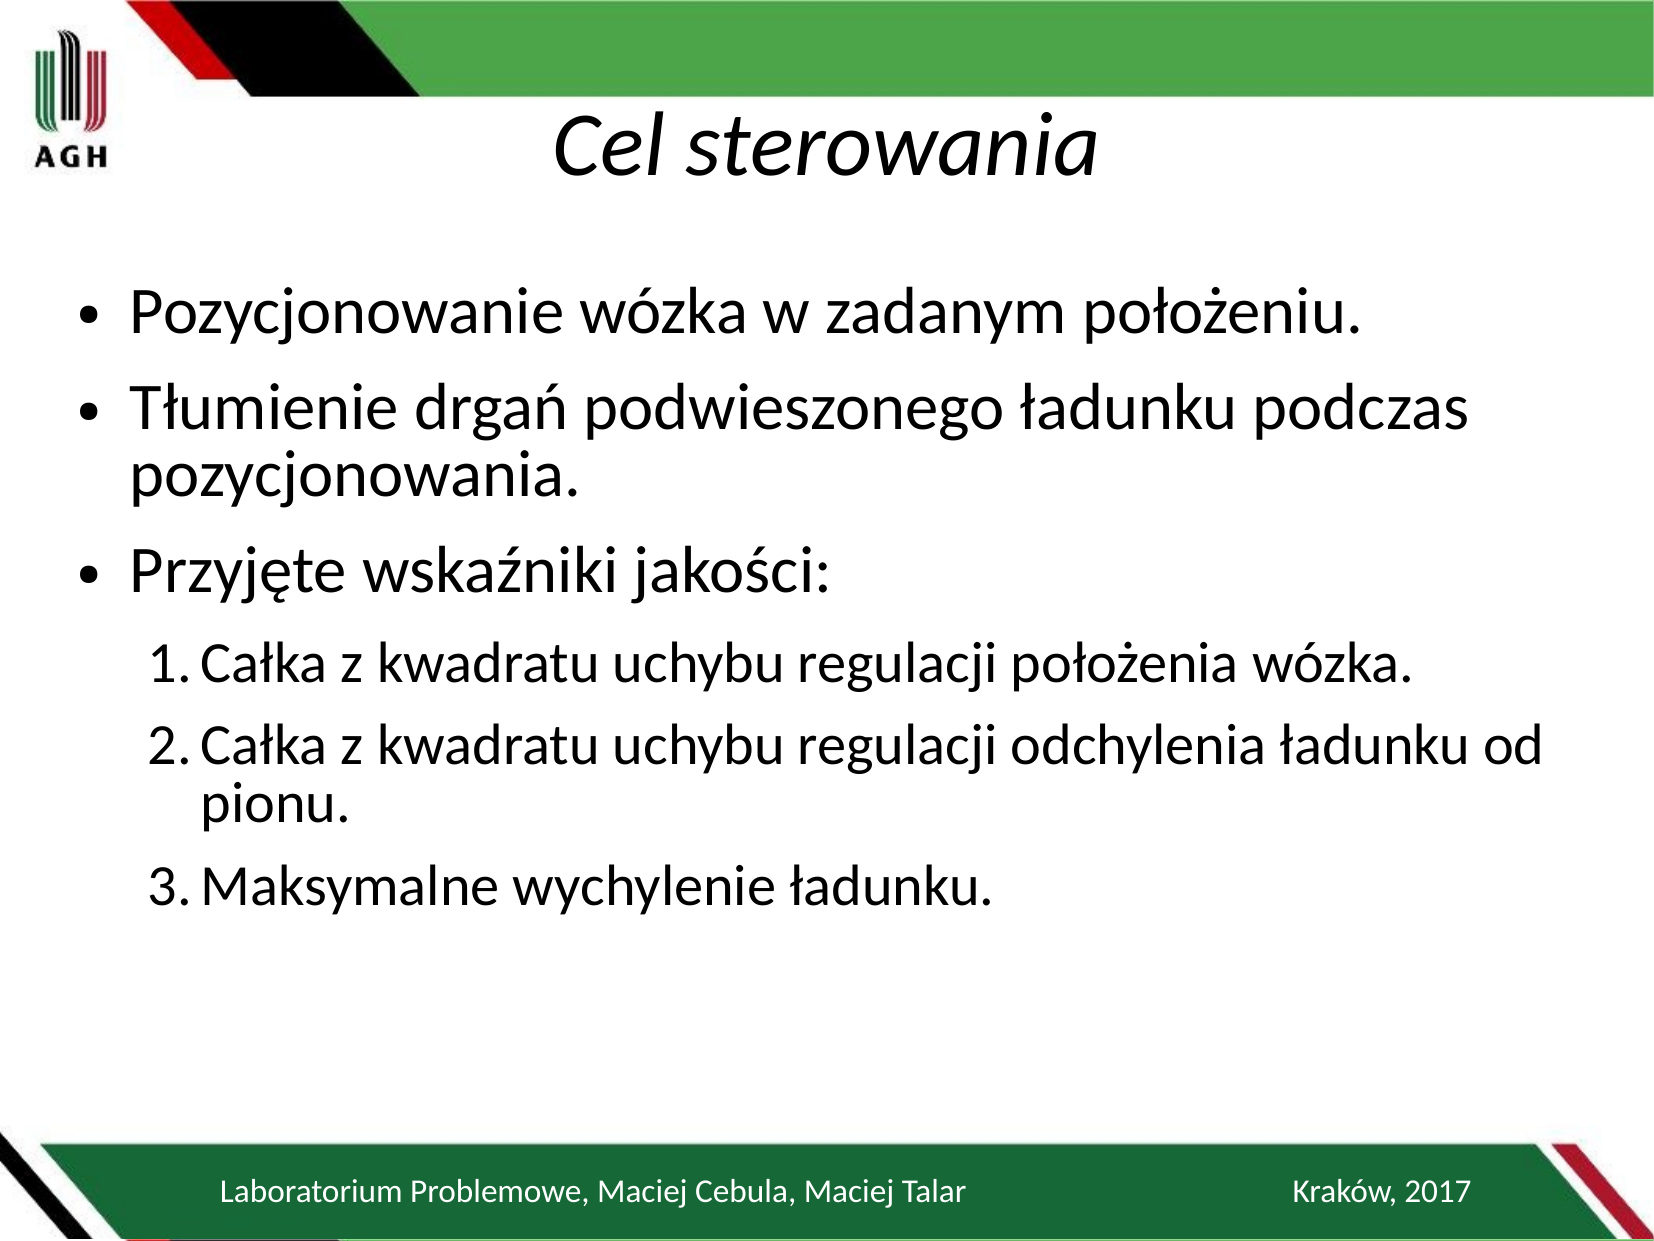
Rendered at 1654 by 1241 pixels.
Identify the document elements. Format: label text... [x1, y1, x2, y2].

list Pozycjonowanie wózka w zadanym położeniu. Tłumienie drgań podwieszonego ładunku podczas pozycjonowania. Przyjęte wskaźniki jakości: Całka z kwadratu uchybu regulacji położenia wózka. Całka z kwadratu uchybu regulacji odchylenia ładunku od pionu. Maksymalne wychylenie ładunku. [59, 283, 1548, 1031]
text_box Kraków, 2017 [1285, 1161, 1487, 1217]
picture [0, 0, 1654, 1241]
text_box Laboratorium Problemowe, Maciej Cebula, Maciej Talar [212, 1161, 976, 1217]
title Cel sterowania [82, 49, 1571, 257]
